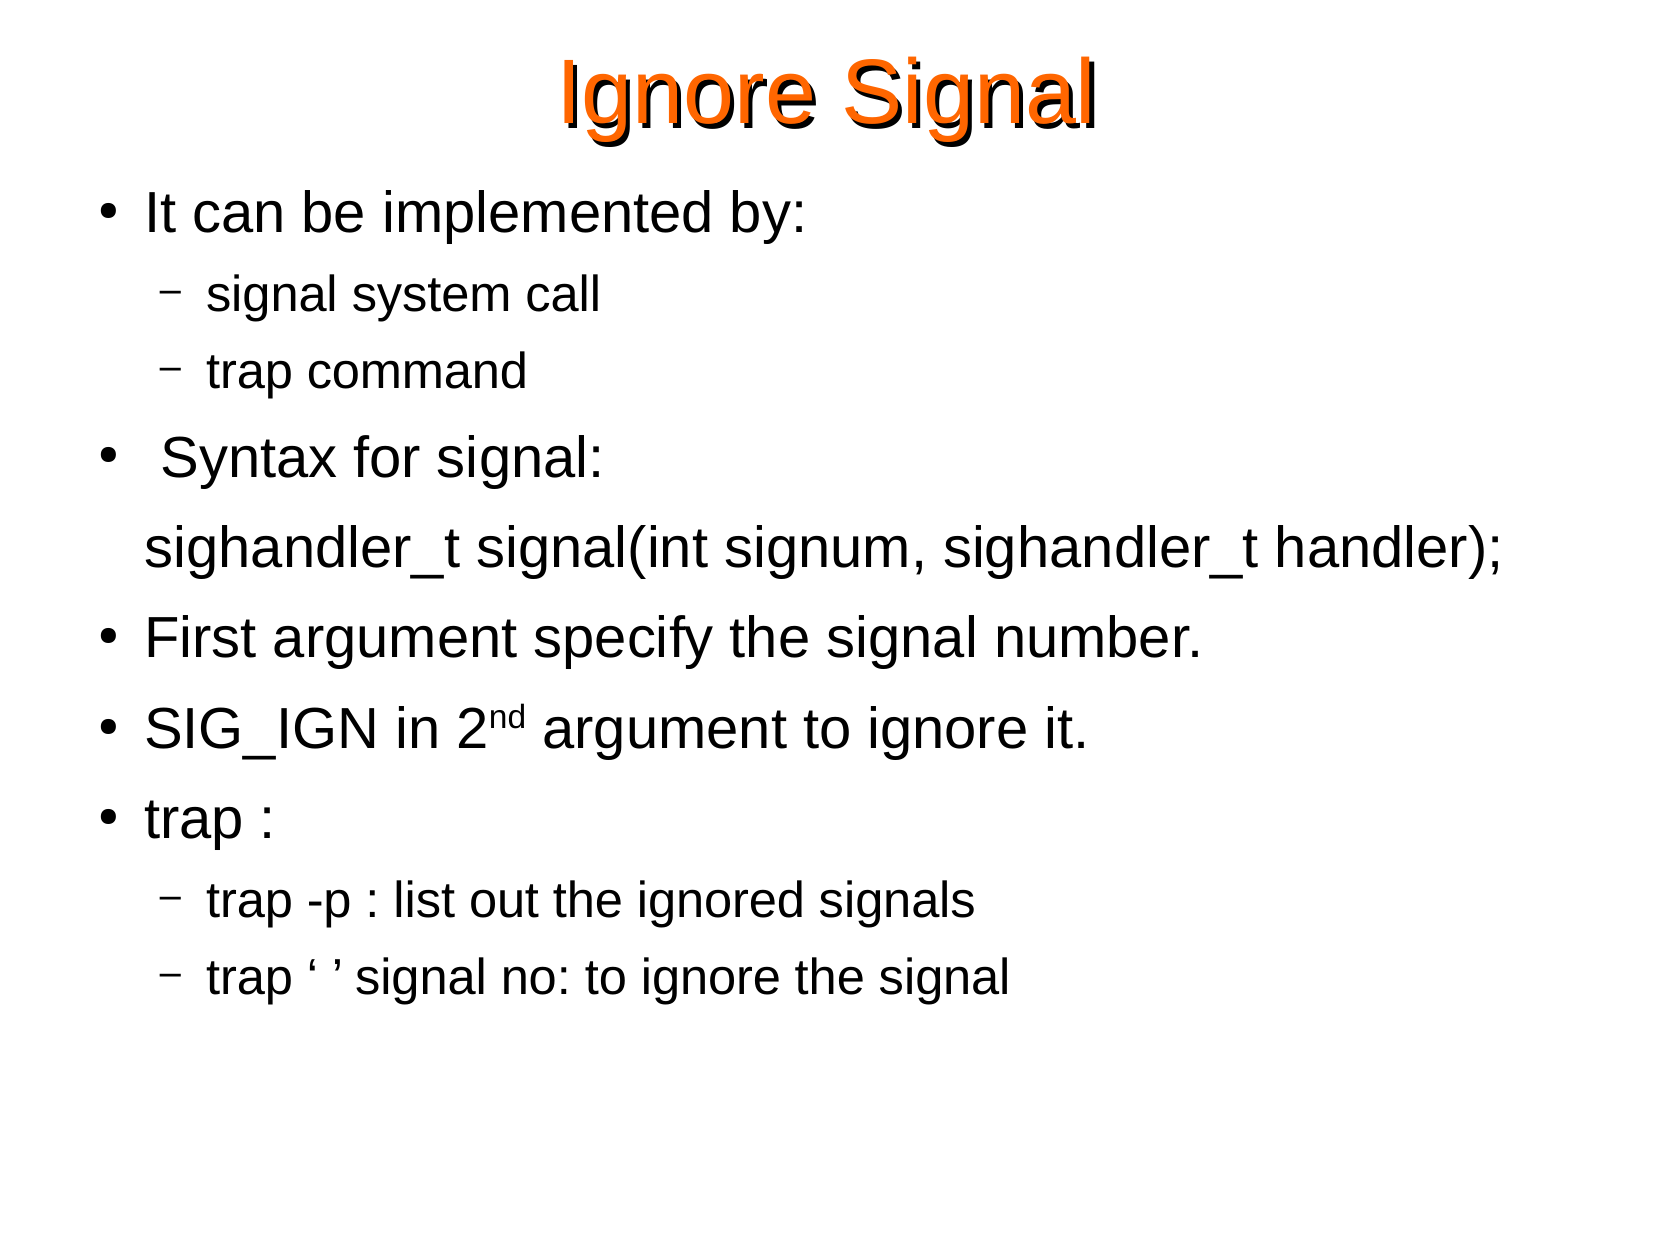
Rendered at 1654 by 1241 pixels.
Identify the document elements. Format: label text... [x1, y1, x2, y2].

title Ignore Signal [82, 40, 1571, 144]
list It can be implemented by: signal system call trap command Syntax for signal: sighandler_t signal(int signum, sighandler_t handler); First argument specify the signal number. SIG_IGN in 2nd argument to ignore it. trap : trap -p : list out the ignored signals trap ‘ ’ signal no: to ignore the signal [82, 180, 1571, 1010]
